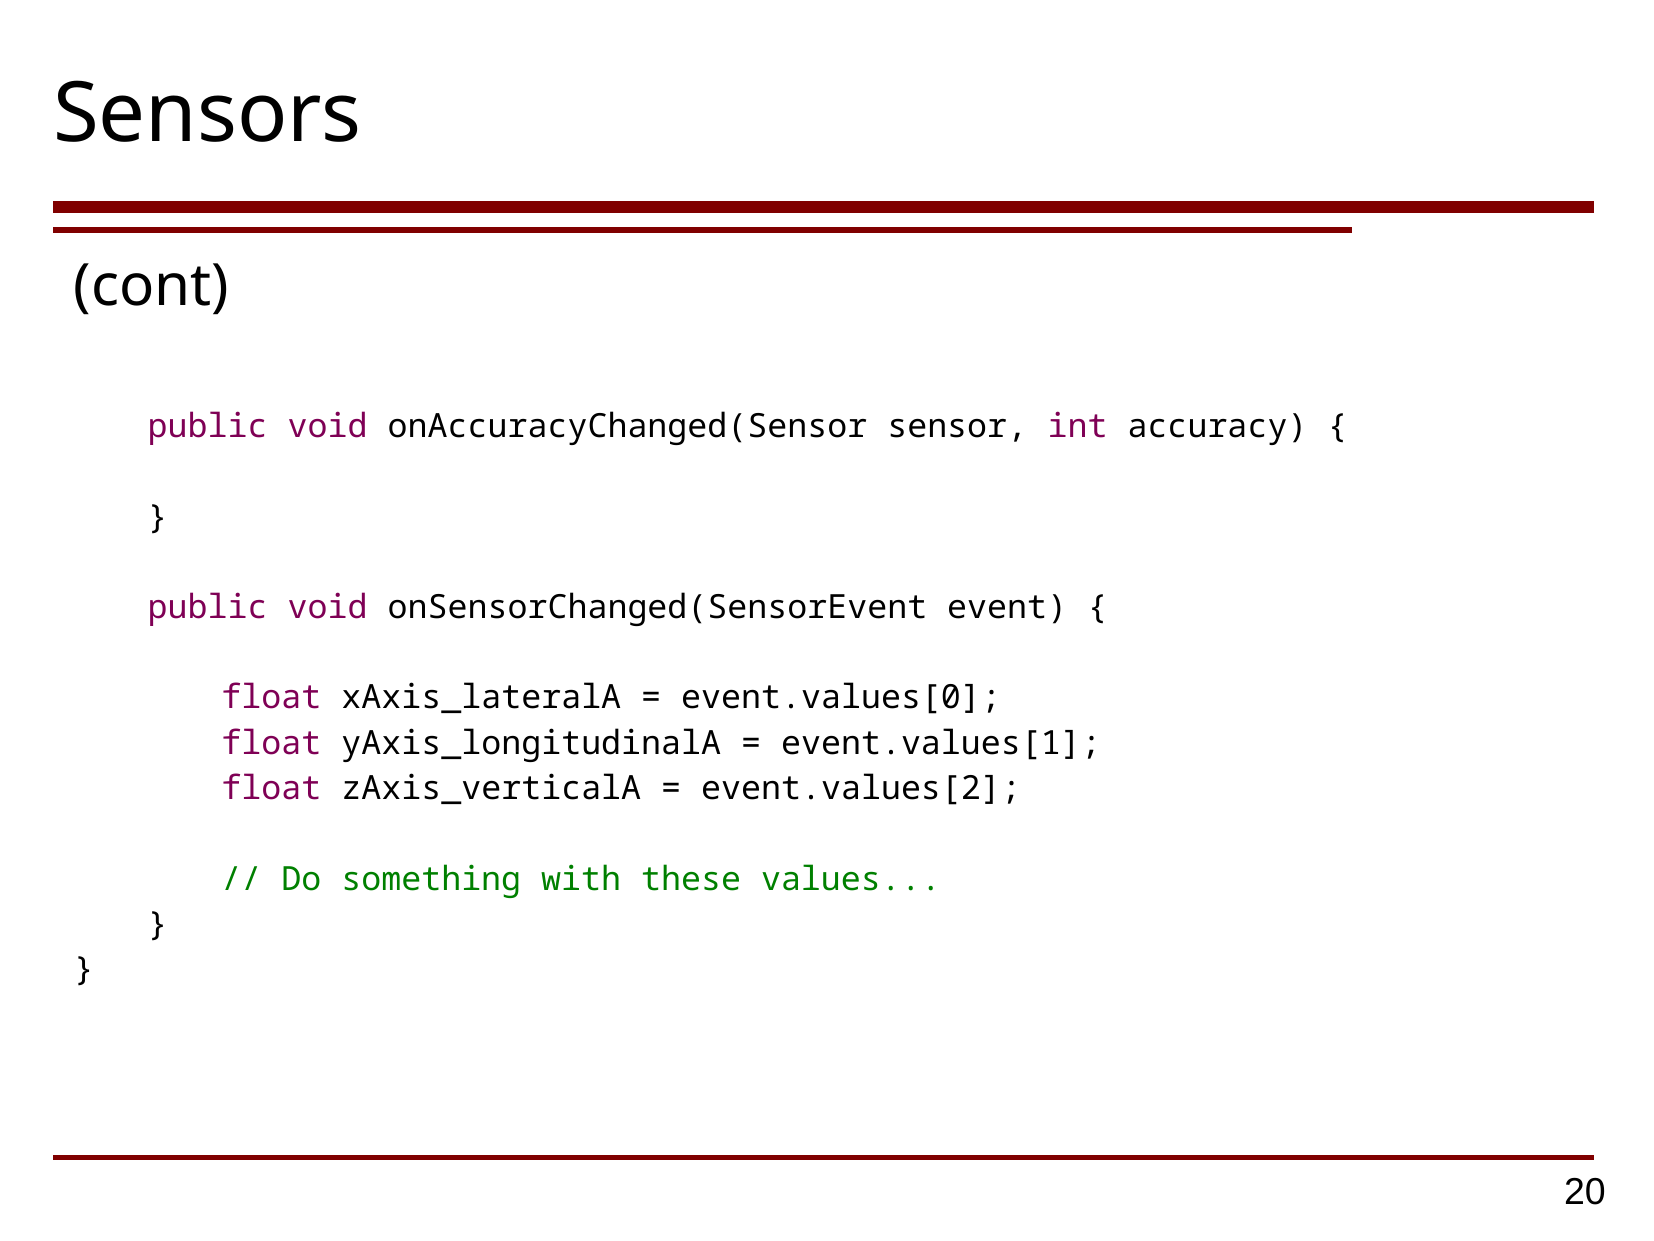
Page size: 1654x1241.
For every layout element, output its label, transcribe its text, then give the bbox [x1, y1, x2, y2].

text_box (cont) public void onAccuracyChanged(Sensor sensor, int accuracy) { } public void onSensorChanged(SensorEvent event) { float xAxis_lateralA = event.values[0]; float yAxis_longitudinalA = event.values[1]; float zAxis_verticalA = event.values[2]; // Do something with these values... } } [59, 236, 1408, 1178]
text_box <número> [35, 1163, 1654, 1221]
subtitle Sensors [53, 48, 1542, 172]
